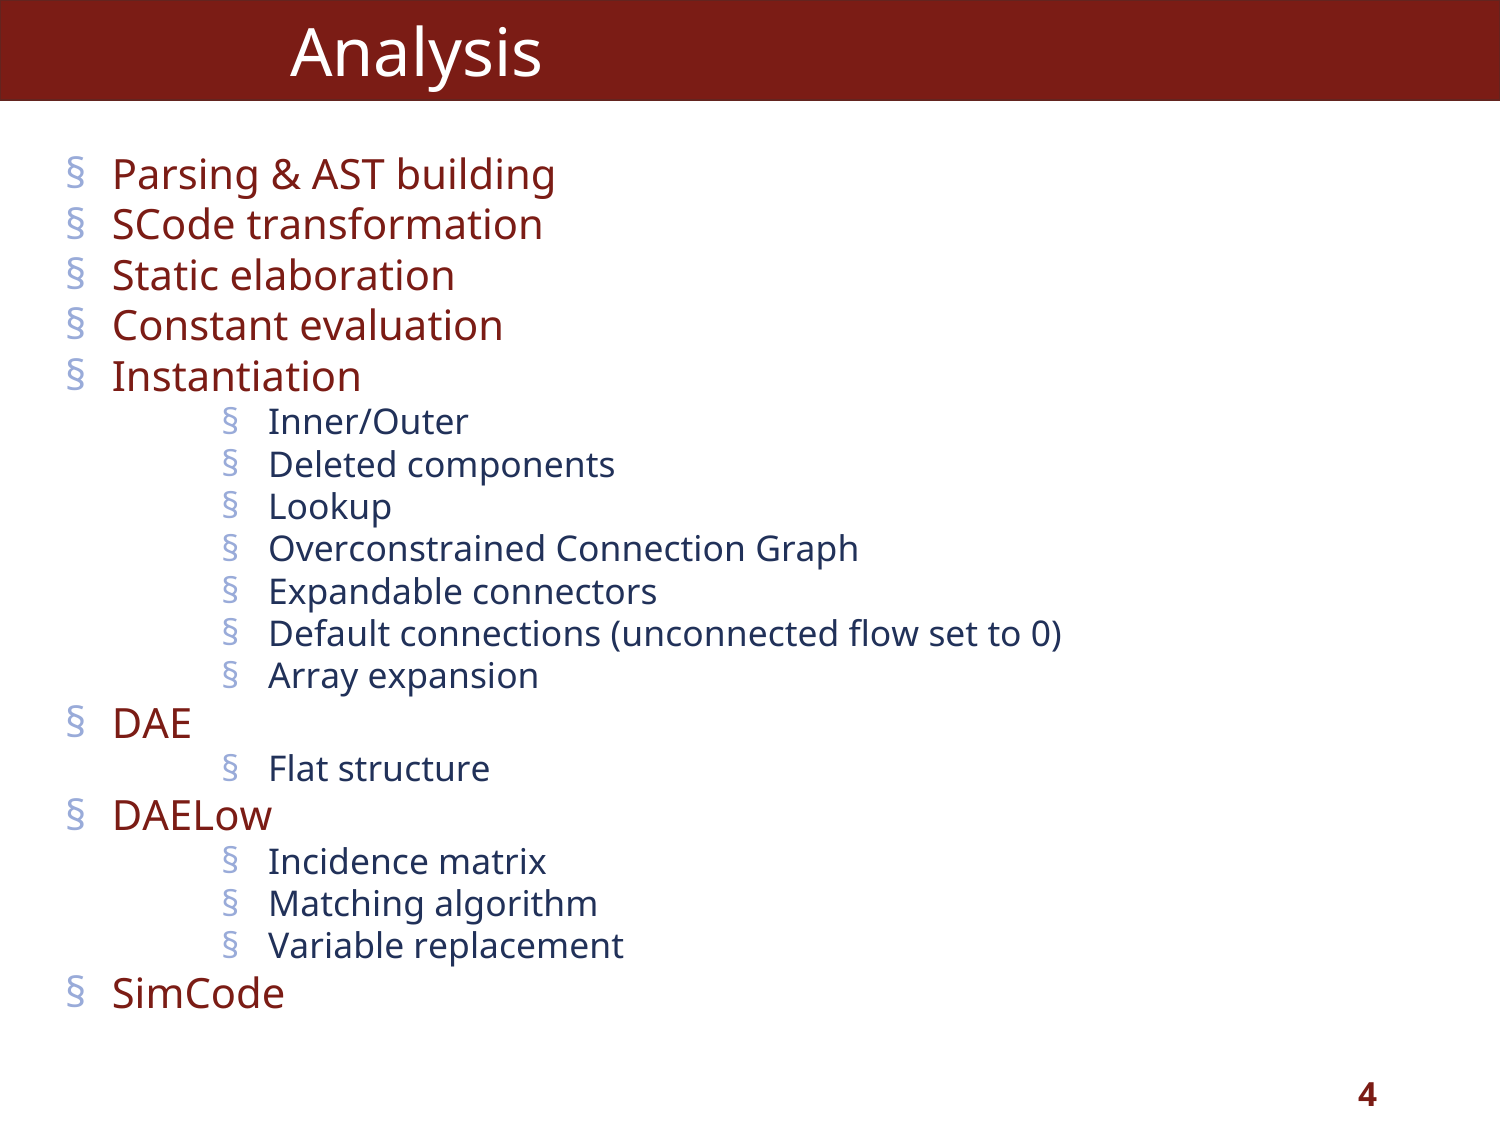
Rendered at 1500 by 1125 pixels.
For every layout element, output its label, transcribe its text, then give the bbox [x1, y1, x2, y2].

list Parsing & AST building SCode transformation Static elaboration Constant evaluation Instantiation Inner/Outer Deleted components Lookup Overconstrained Connection Graph Expandable connectors Default connections (unconnected flow set to 0) Array expansion DAE Flat structure DAELow Incidence matrix Matching algorithm Variable replacement SimCode [50, 149, 1451, 1075]
text_box 4 [1342, 1065, 1493, 1116]
title Analysis [275, 0, 1500, 100]
